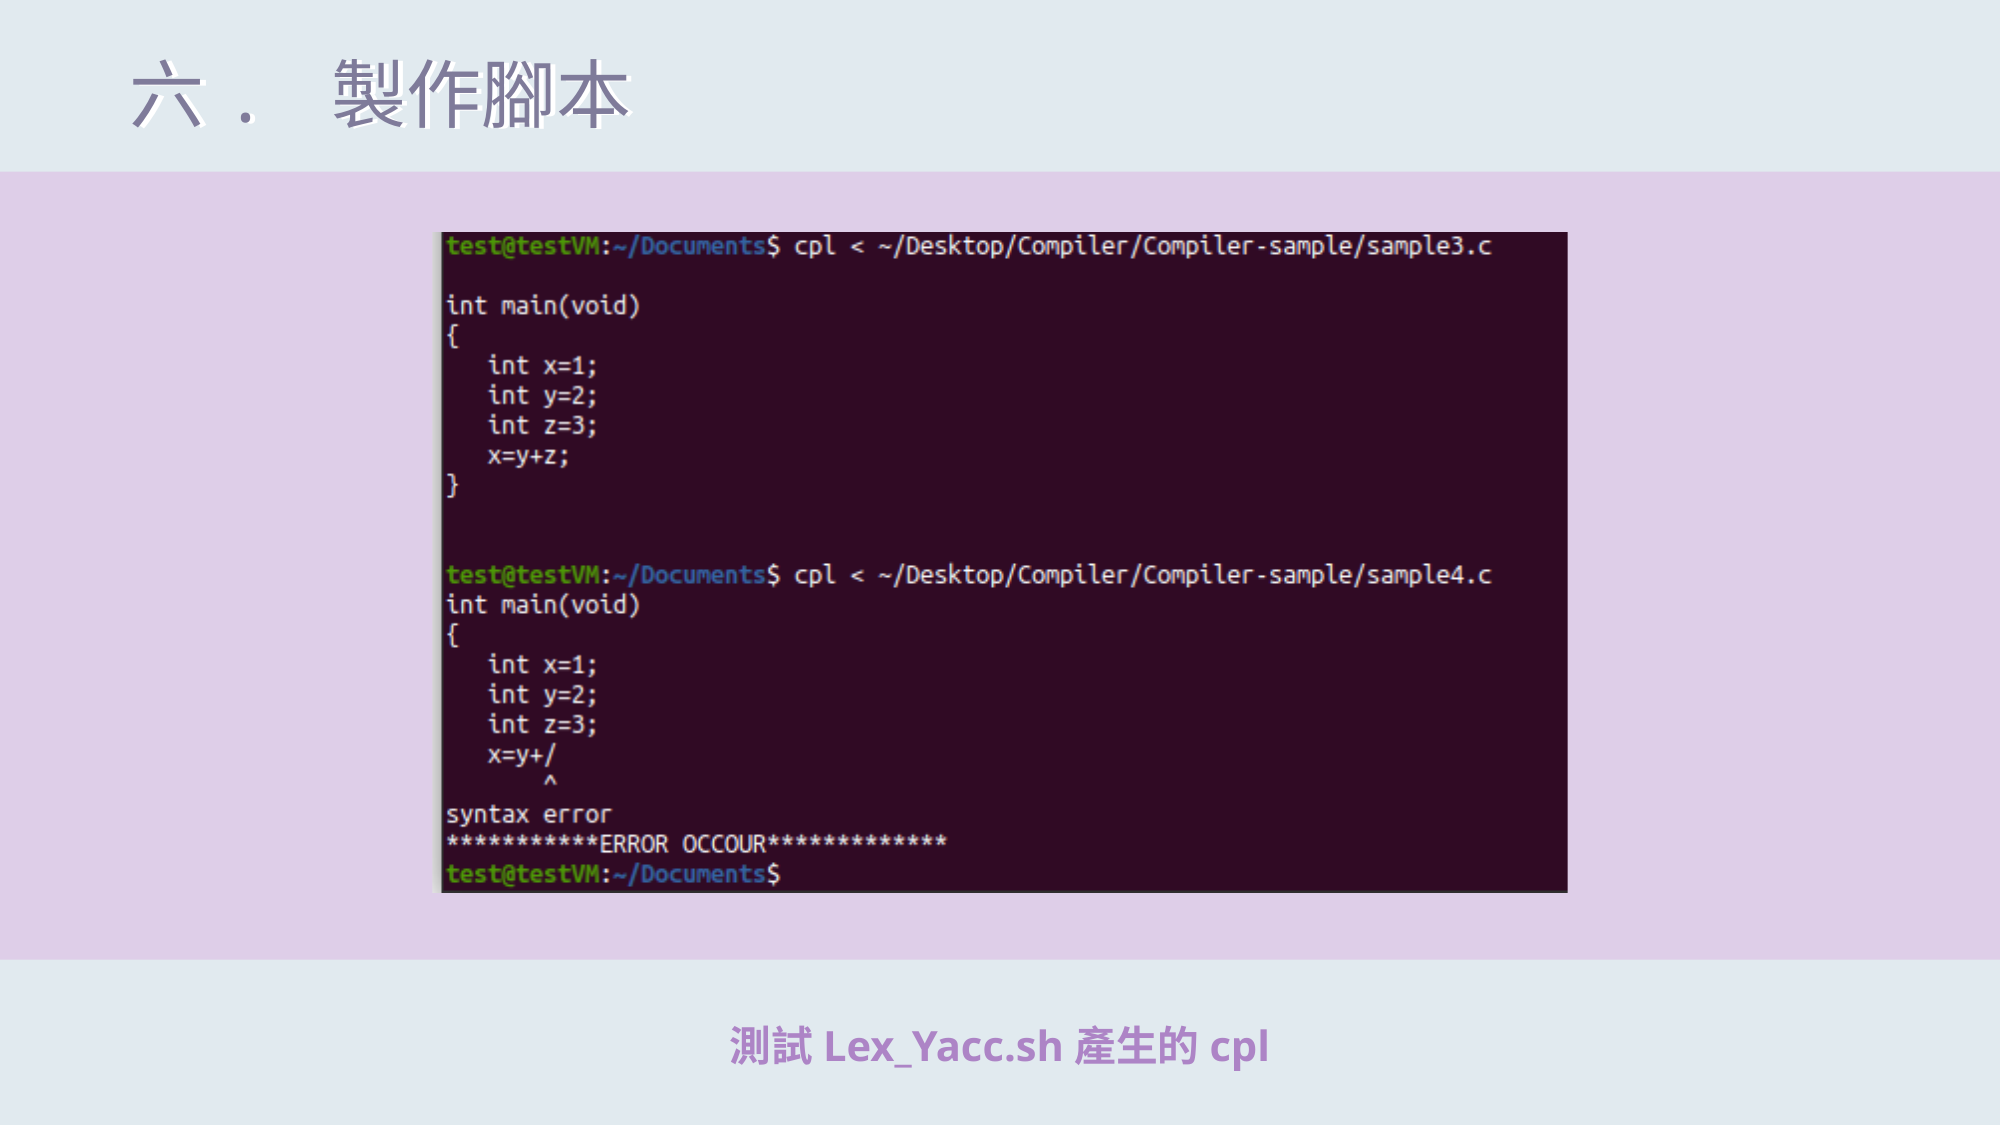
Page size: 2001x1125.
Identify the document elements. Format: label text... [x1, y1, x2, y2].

text_box [0, 959, 2000, 1125]
text_box 六. 製作腳本 [120, 41, 1214, 146]
text_box 六. 製作腳本 [115, 40, 1159, 145]
picture [432, 232, 1568, 893]
text_box [0, 0, 2000, 172]
text_box 測試Lex_Yacc.sh產生的cpl [107, 1012, 1893, 1078]
